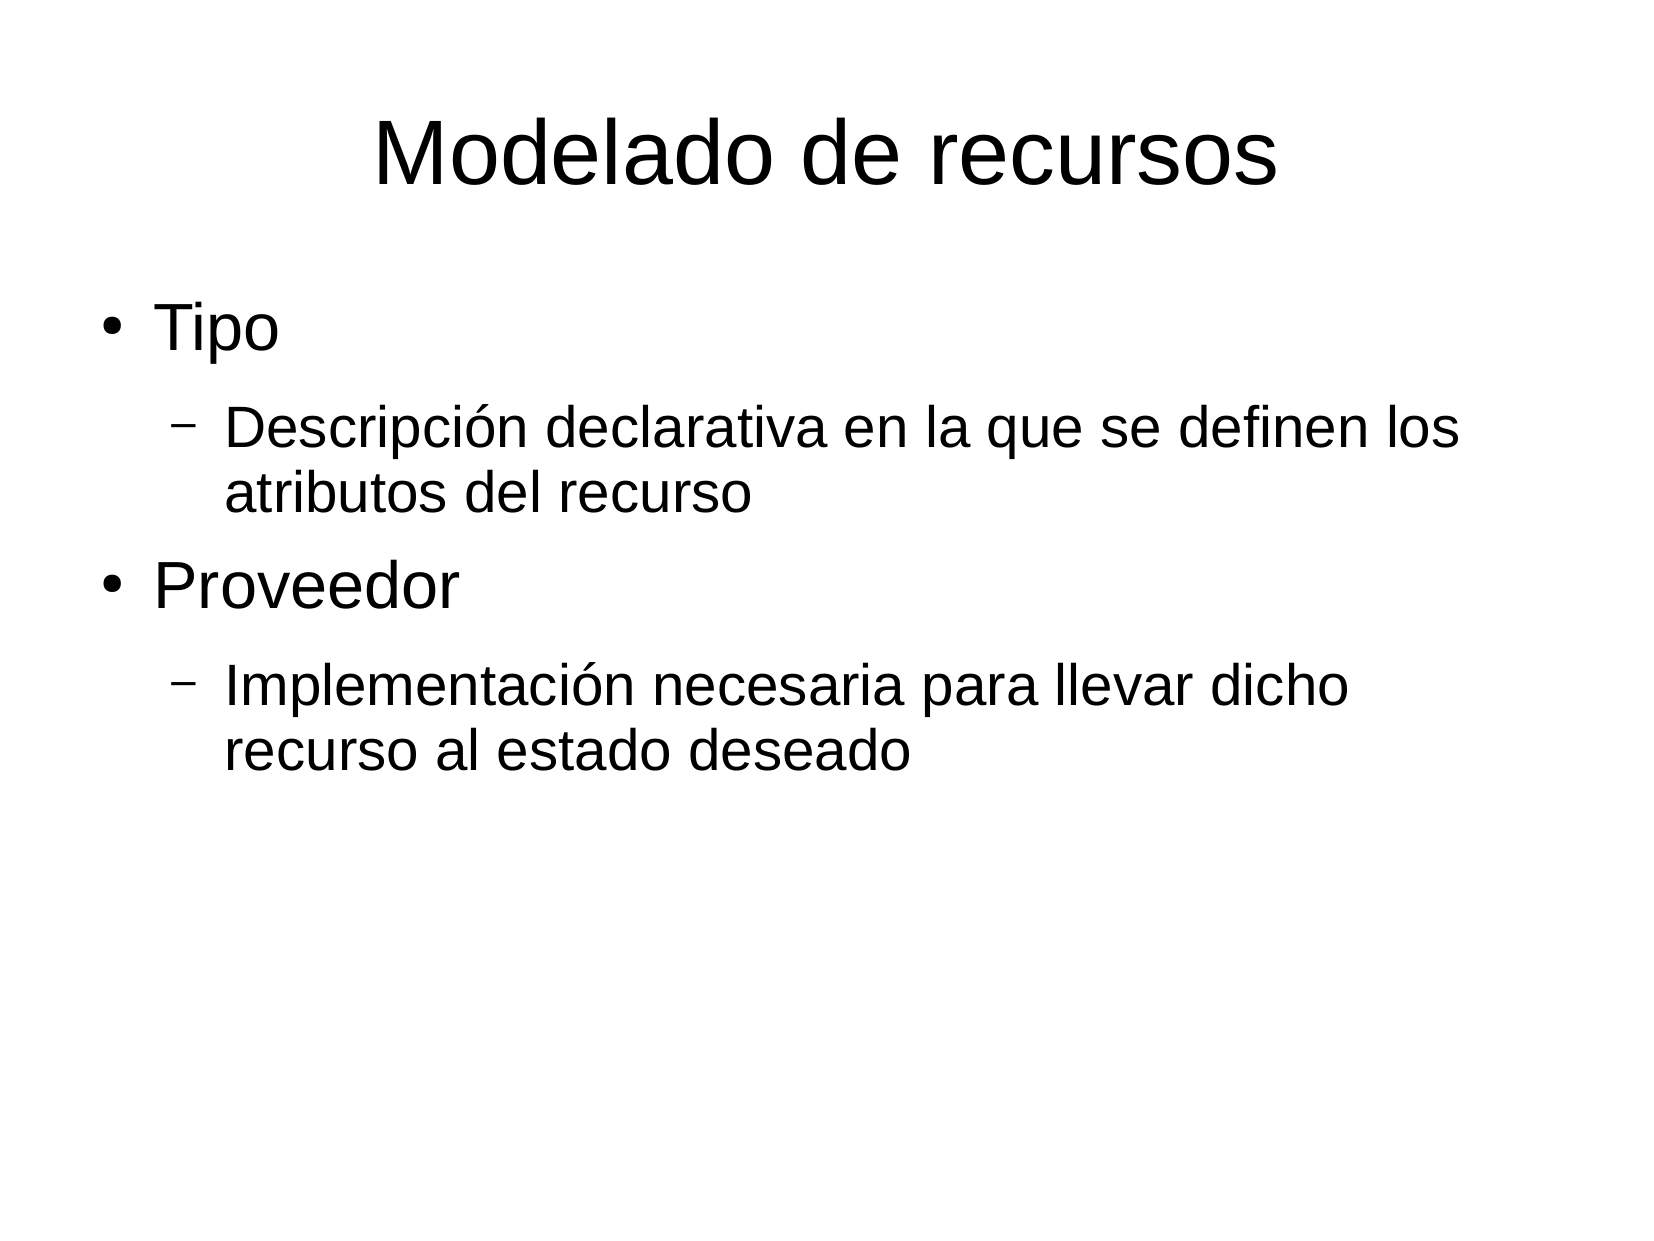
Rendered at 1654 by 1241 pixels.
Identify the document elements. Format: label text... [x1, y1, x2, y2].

list Tipo Descripción declarativa en la que se definen los atributos del recurso Proveedor Implementación necesaria para llevar dicho recurso al estado deseado [82, 290, 1538, 1010]
title Modelado de recursos [82, 49, 1571, 257]
